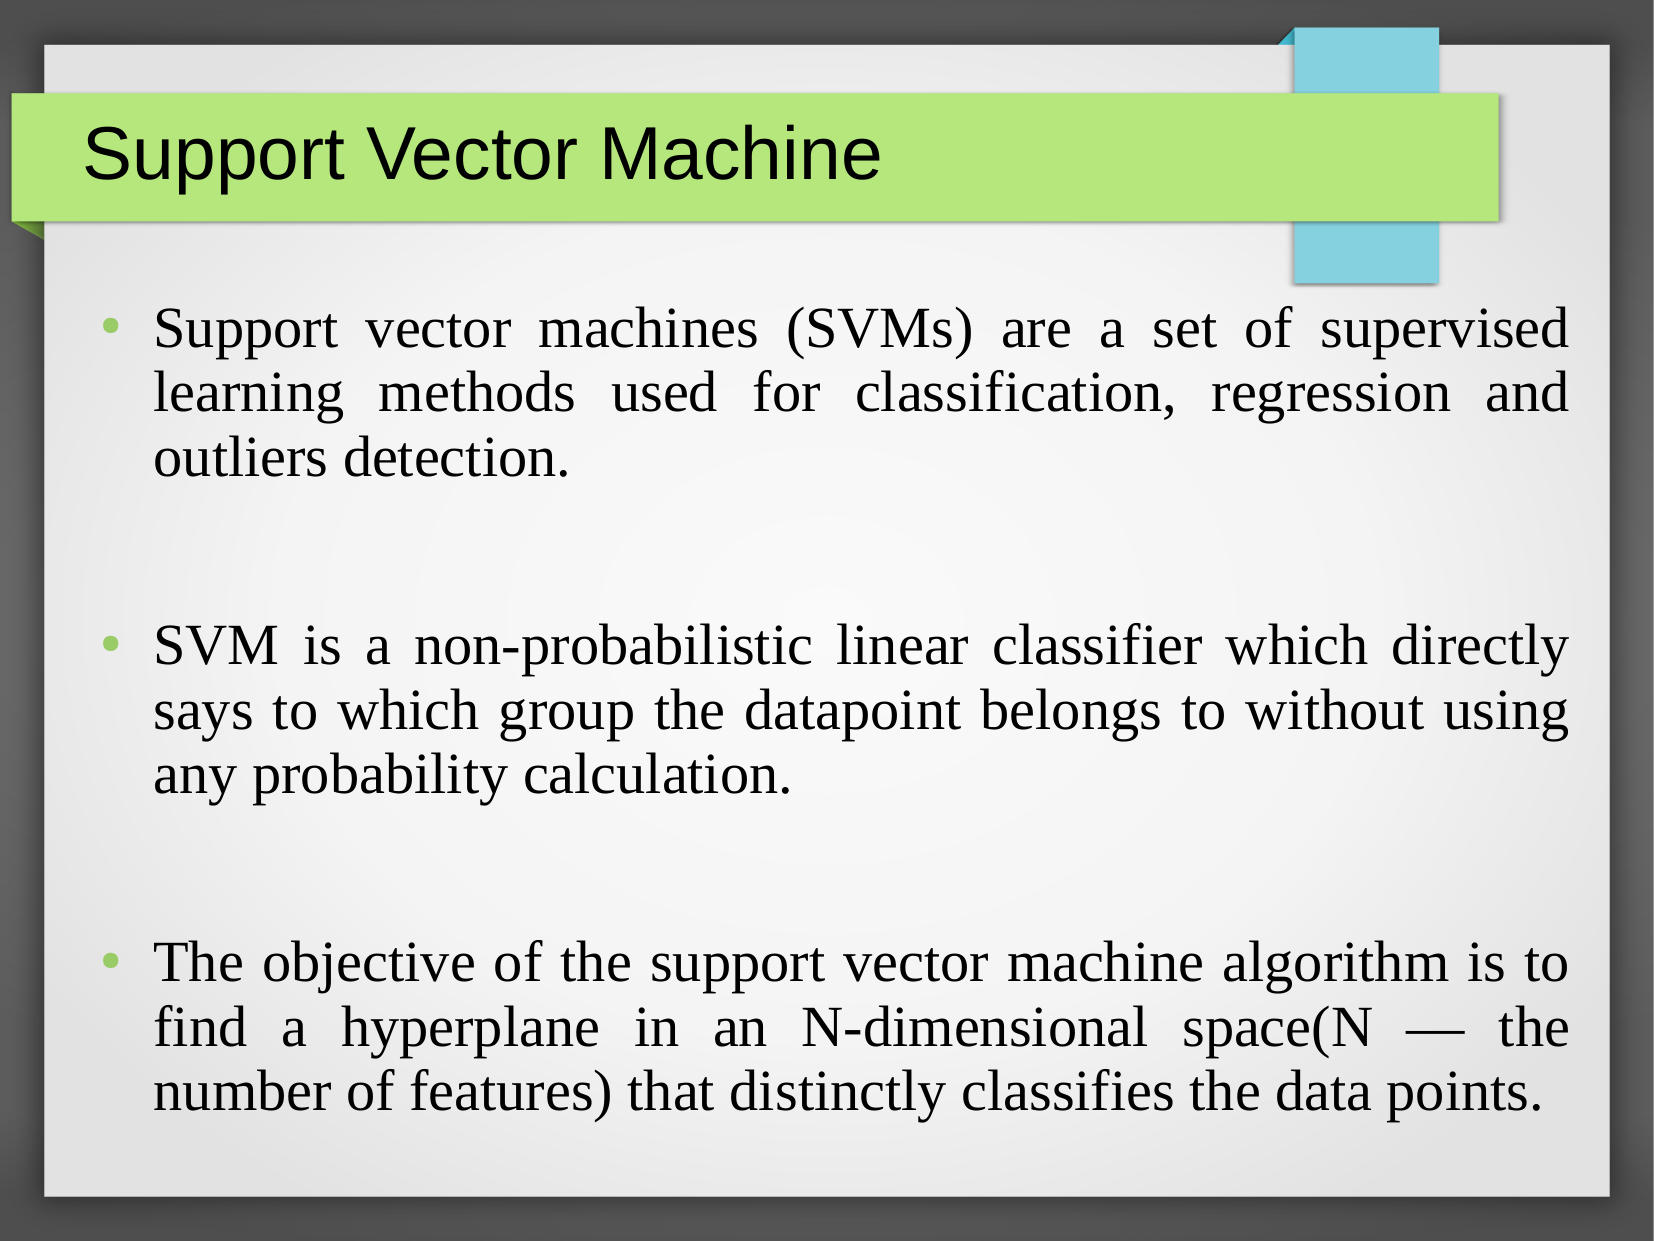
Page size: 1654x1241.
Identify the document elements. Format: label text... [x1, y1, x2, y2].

list Support vector machines (SVMs) are a set of supervised learning methods used for classification, regression and outliers detection. SVM is a non-probabilistic linear classifier which directly says to which group the datapoint belongs to without using any probability calculation. The objective of the support vector machine algorithm is to find a hyperplane in an N-dimensional space(N — the number of features) that distinctly classifies the data points. [82, 295, 1571, 1158]
title Support Vector Machine [82, 94, 1264, 213]
picture [0, 0, 1654, 1241]
